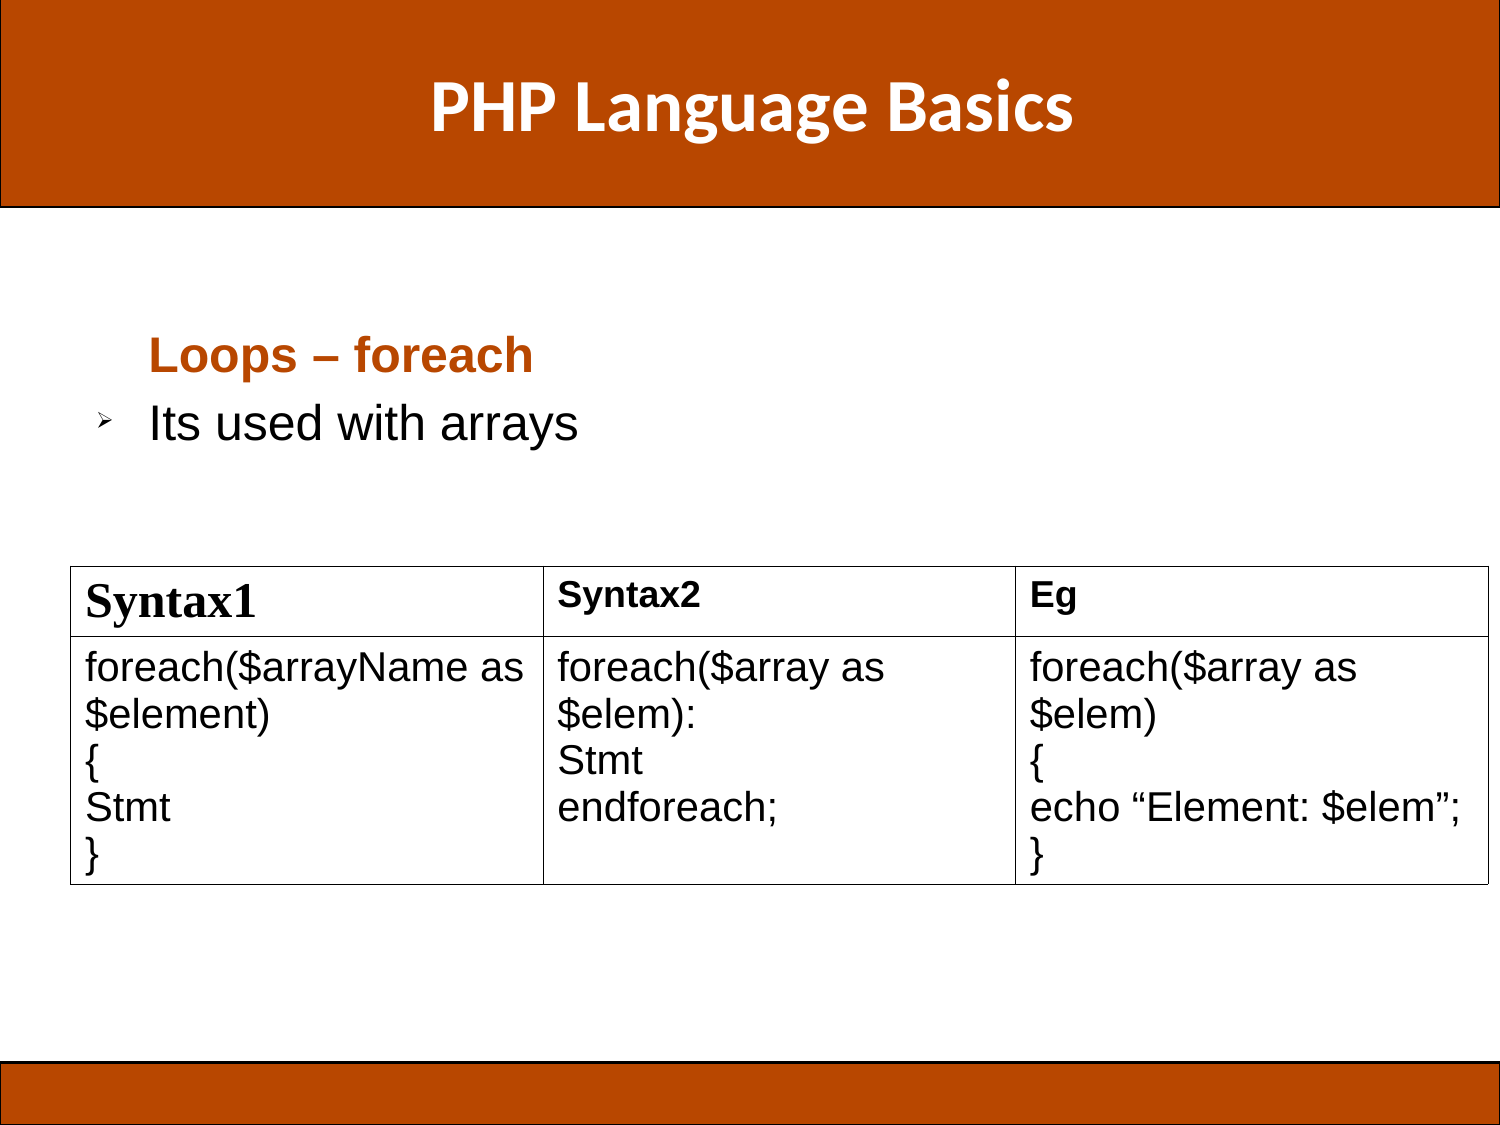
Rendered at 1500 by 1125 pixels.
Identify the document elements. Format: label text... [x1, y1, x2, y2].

table_header Syntax2 [544, 567, 1015, 636]
table_header Eg [1016, 567, 1488, 636]
table_cell foreach($arrayName as $element) { Stmt } [71, 637, 543, 884]
list Loops – foreach Its used with arrays [37, 330, 1418, 1085]
text_box PHP Language Basics [295, 66, 1211, 154]
table_header Syntax1 [71, 567, 543, 636]
table_cell foreach($array as $elem) { echo “Element: $elem”; } [1016, 637, 1488, 884]
table_cell foreach($array as $elem): Stmt endforeach; [544, 637, 1015, 884]
